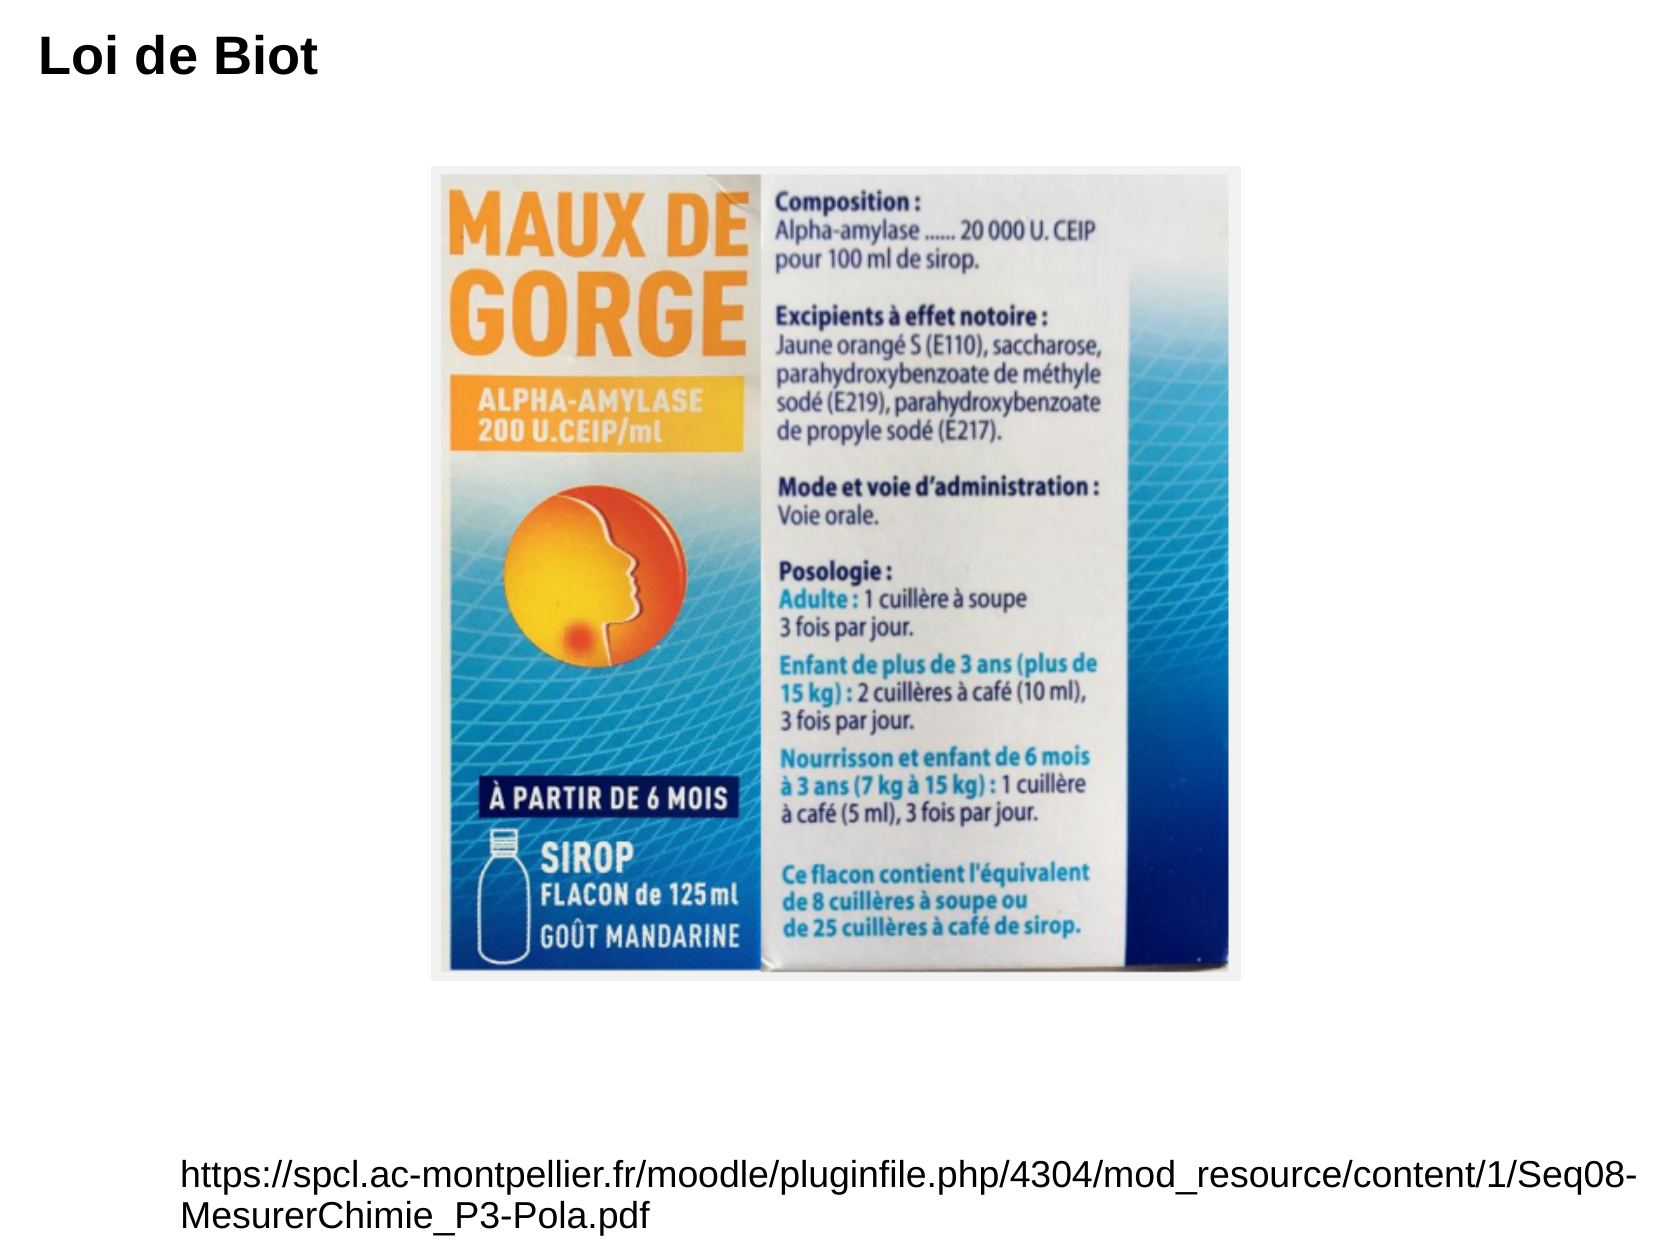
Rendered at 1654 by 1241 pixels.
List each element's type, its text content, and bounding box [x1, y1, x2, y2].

text_box Loi de Biot [23, 18, 631, 95]
picture [431, 166, 1241, 981]
text_box https://spcl.ac-montpellier.fr/moodle/pluginfile.php/4304/mod_resource/content/1/Seq08-MesurerChimie_P3-Pola.pdf [165, 1145, 1654, 1241]
